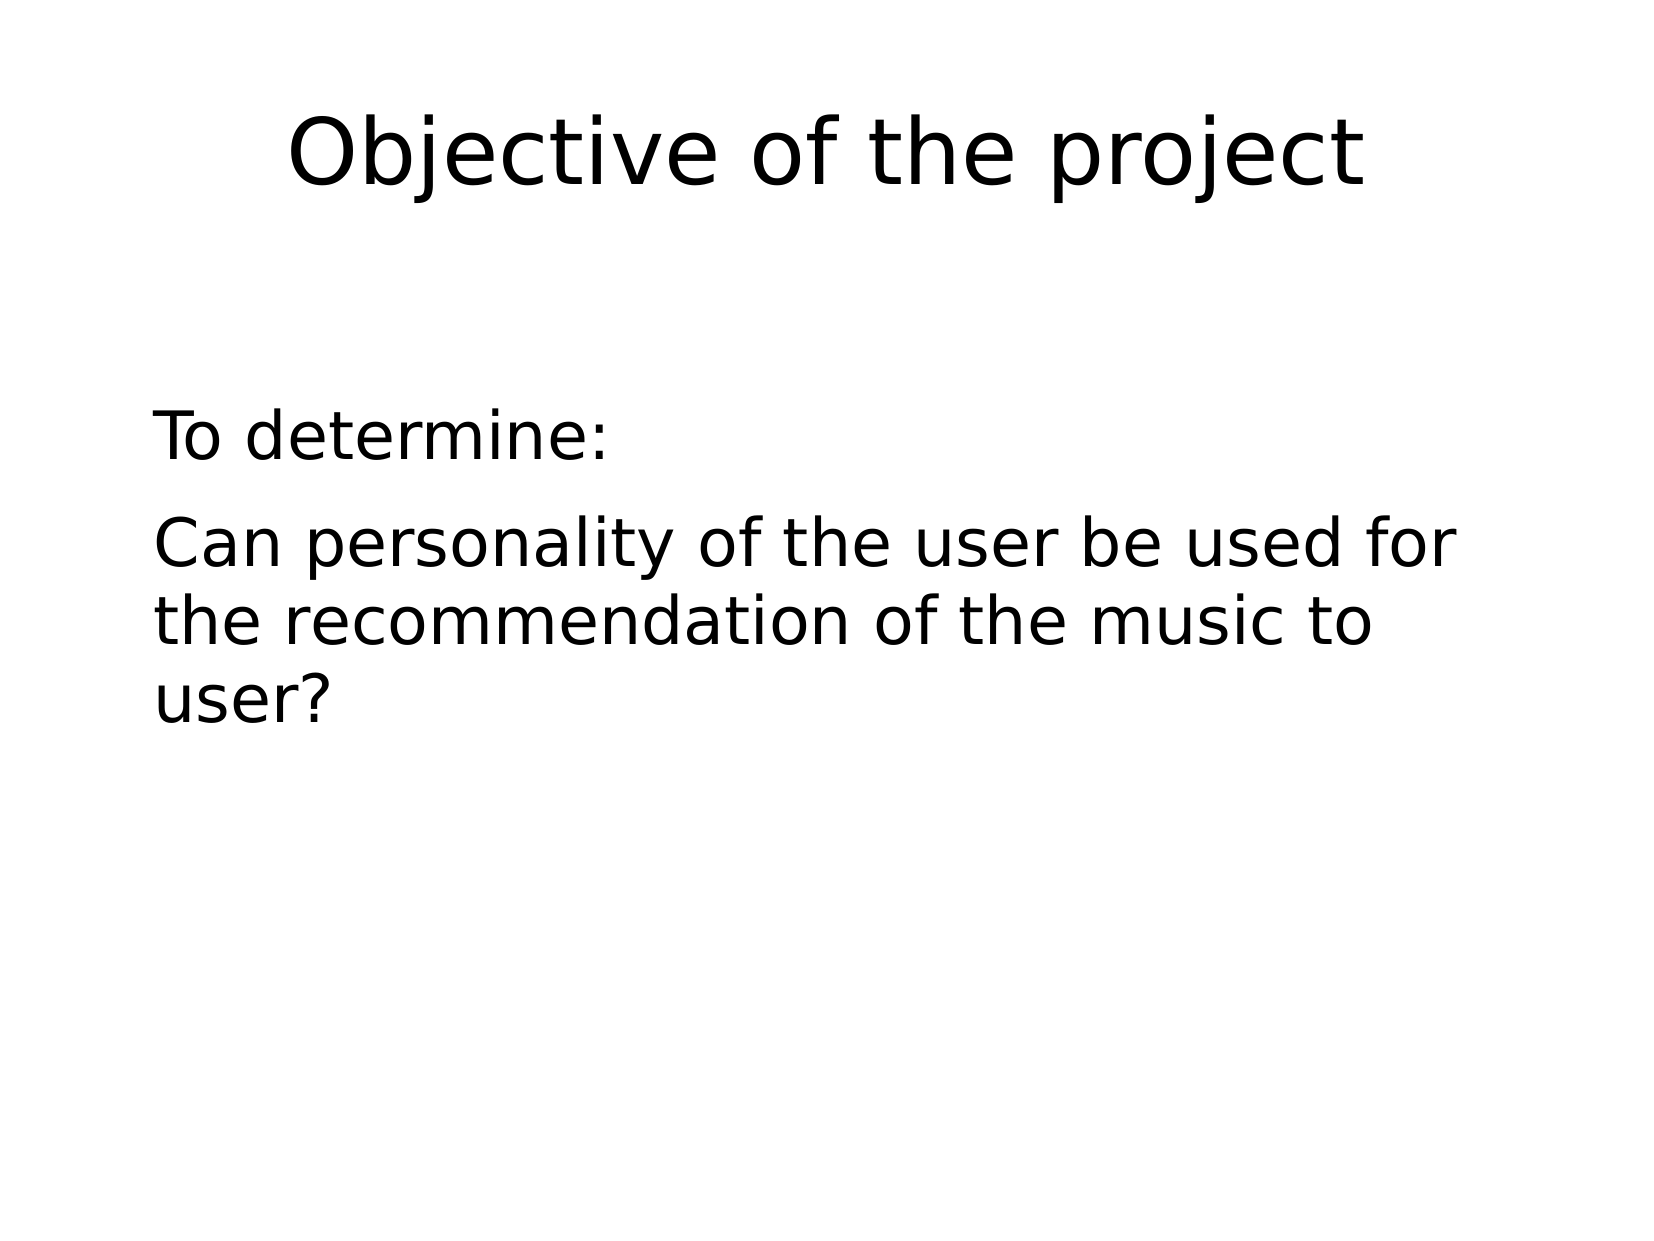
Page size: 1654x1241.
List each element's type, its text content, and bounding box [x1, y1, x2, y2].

title Objective of the project [82, 49, 1571, 257]
list To determine: Can personality of the user be used for the recommendation of the music to user? [82, 290, 1571, 1010]
